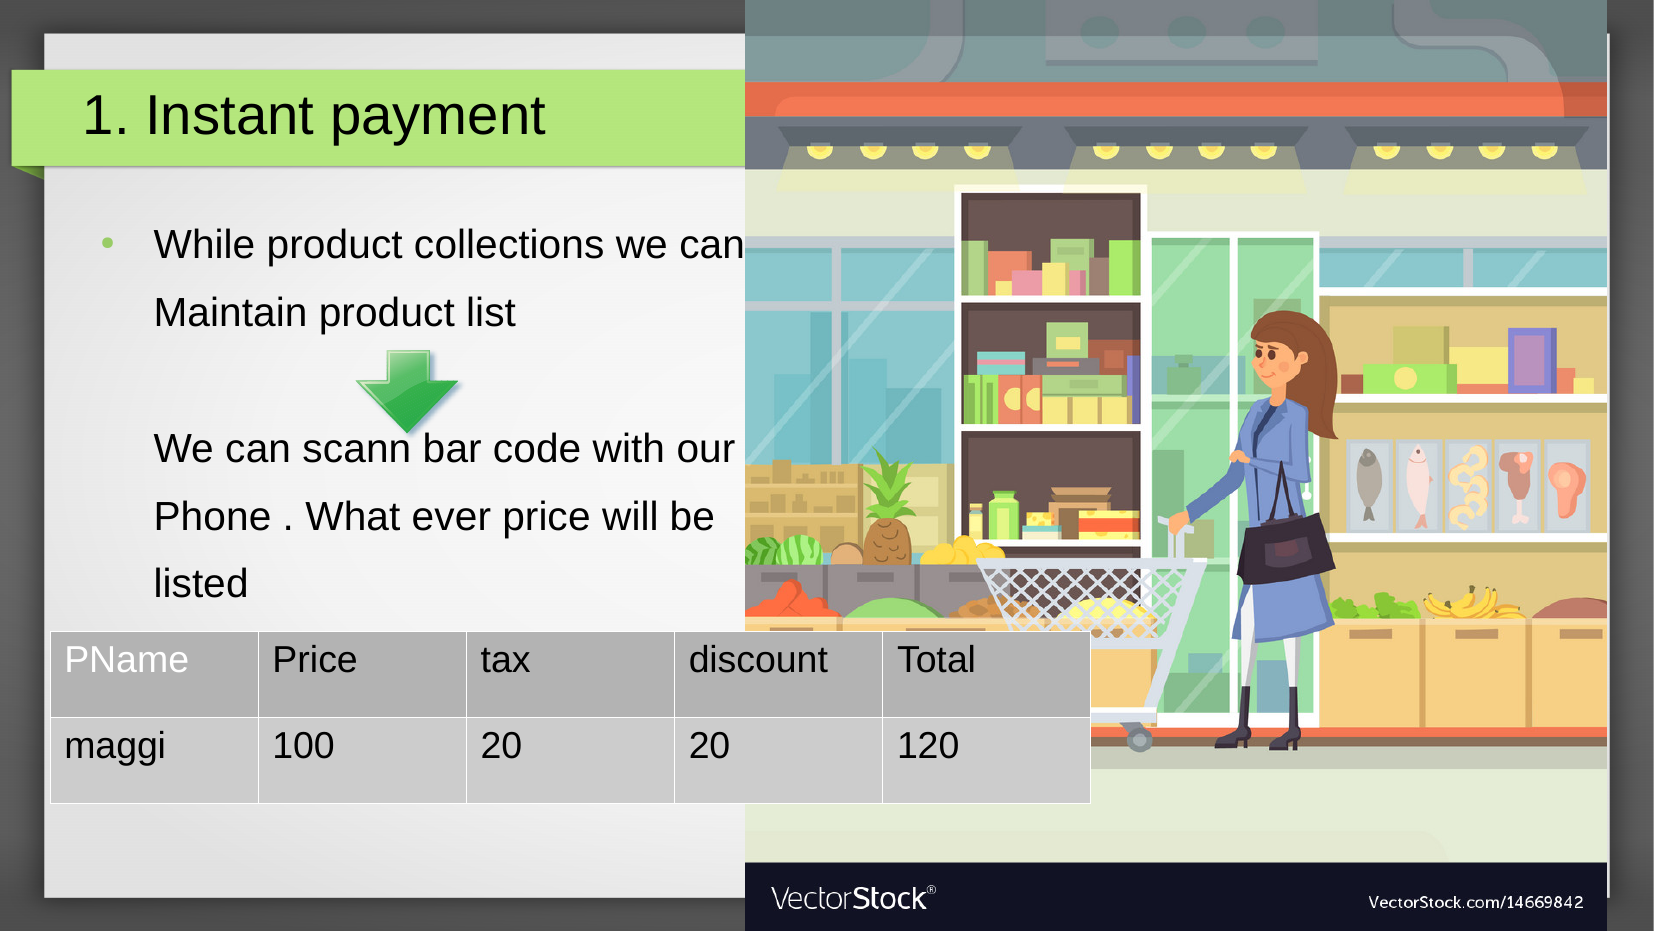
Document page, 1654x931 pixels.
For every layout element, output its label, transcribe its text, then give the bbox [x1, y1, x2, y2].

table_cell 20 [467, 718, 674, 803]
table_cell maggi [51, 718, 258, 803]
title 1. Instant payment [82, 70, 745, 160]
table_cell 20 [675, 718, 882, 803]
table_header Price [259, 632, 466, 717]
table_header PName [51, 632, 258, 717]
table_cell 120 [883, 718, 1090, 803]
picture [0, 0, 1654, 931]
list While product collections we can Maintain product list We can scann bar code with our Phone . What ever price will be listed [82, 221, 745, 631]
table_header tax [467, 632, 674, 717]
table_header discount [675, 632, 882, 717]
table_header Total [883, 632, 1090, 717]
table_cell 100 [259, 718, 466, 803]
